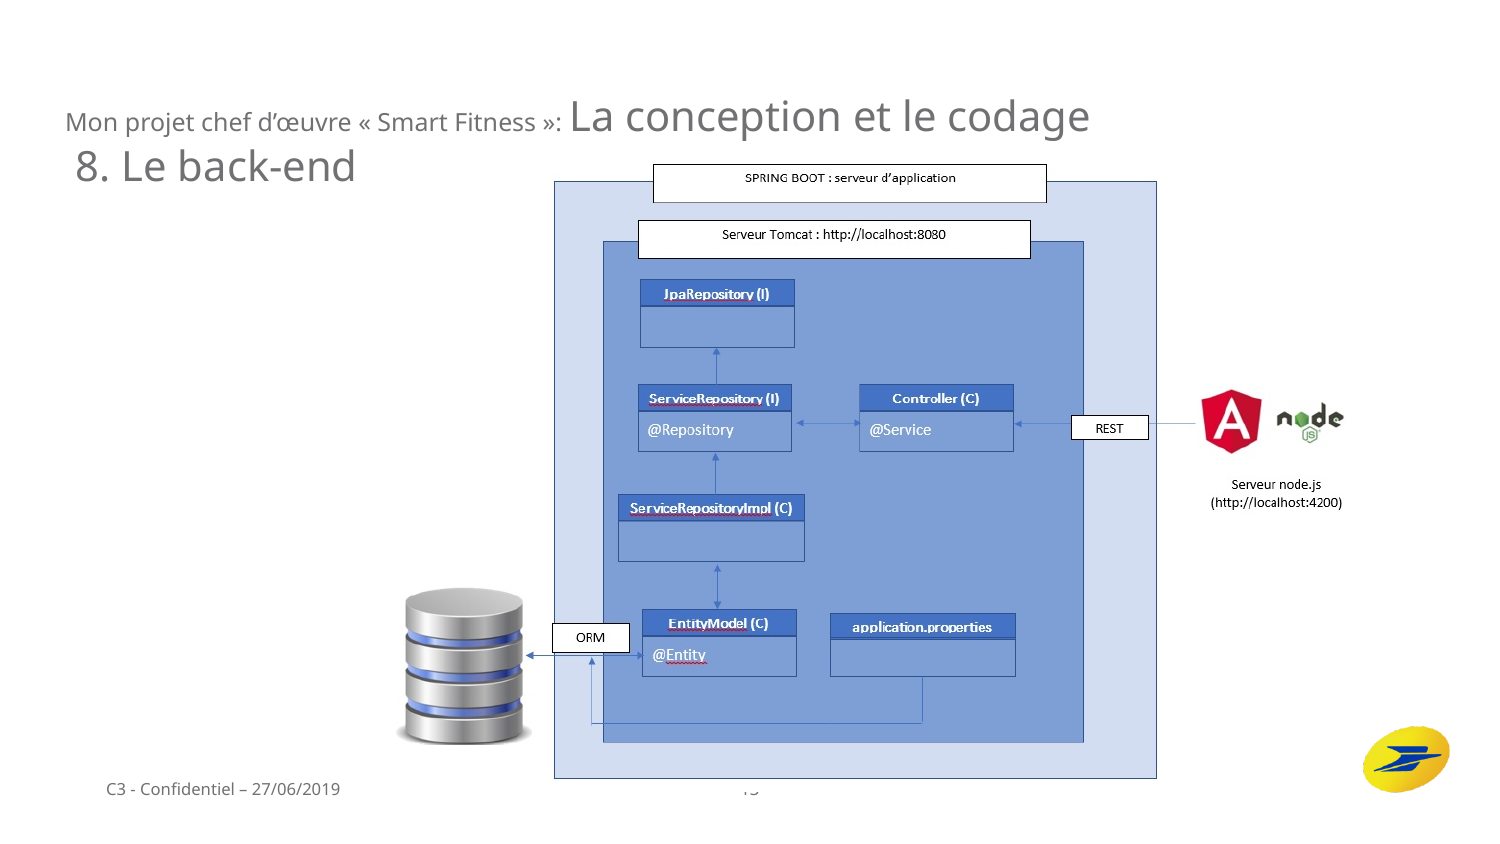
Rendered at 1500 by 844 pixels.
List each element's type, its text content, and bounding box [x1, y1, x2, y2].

picture [396, 153, 1465, 821]
title Mon projet chef d’œuvre « Smart Fitness »: La conception et le codage 8. Le back-end [64, 89, 1500, 169]
